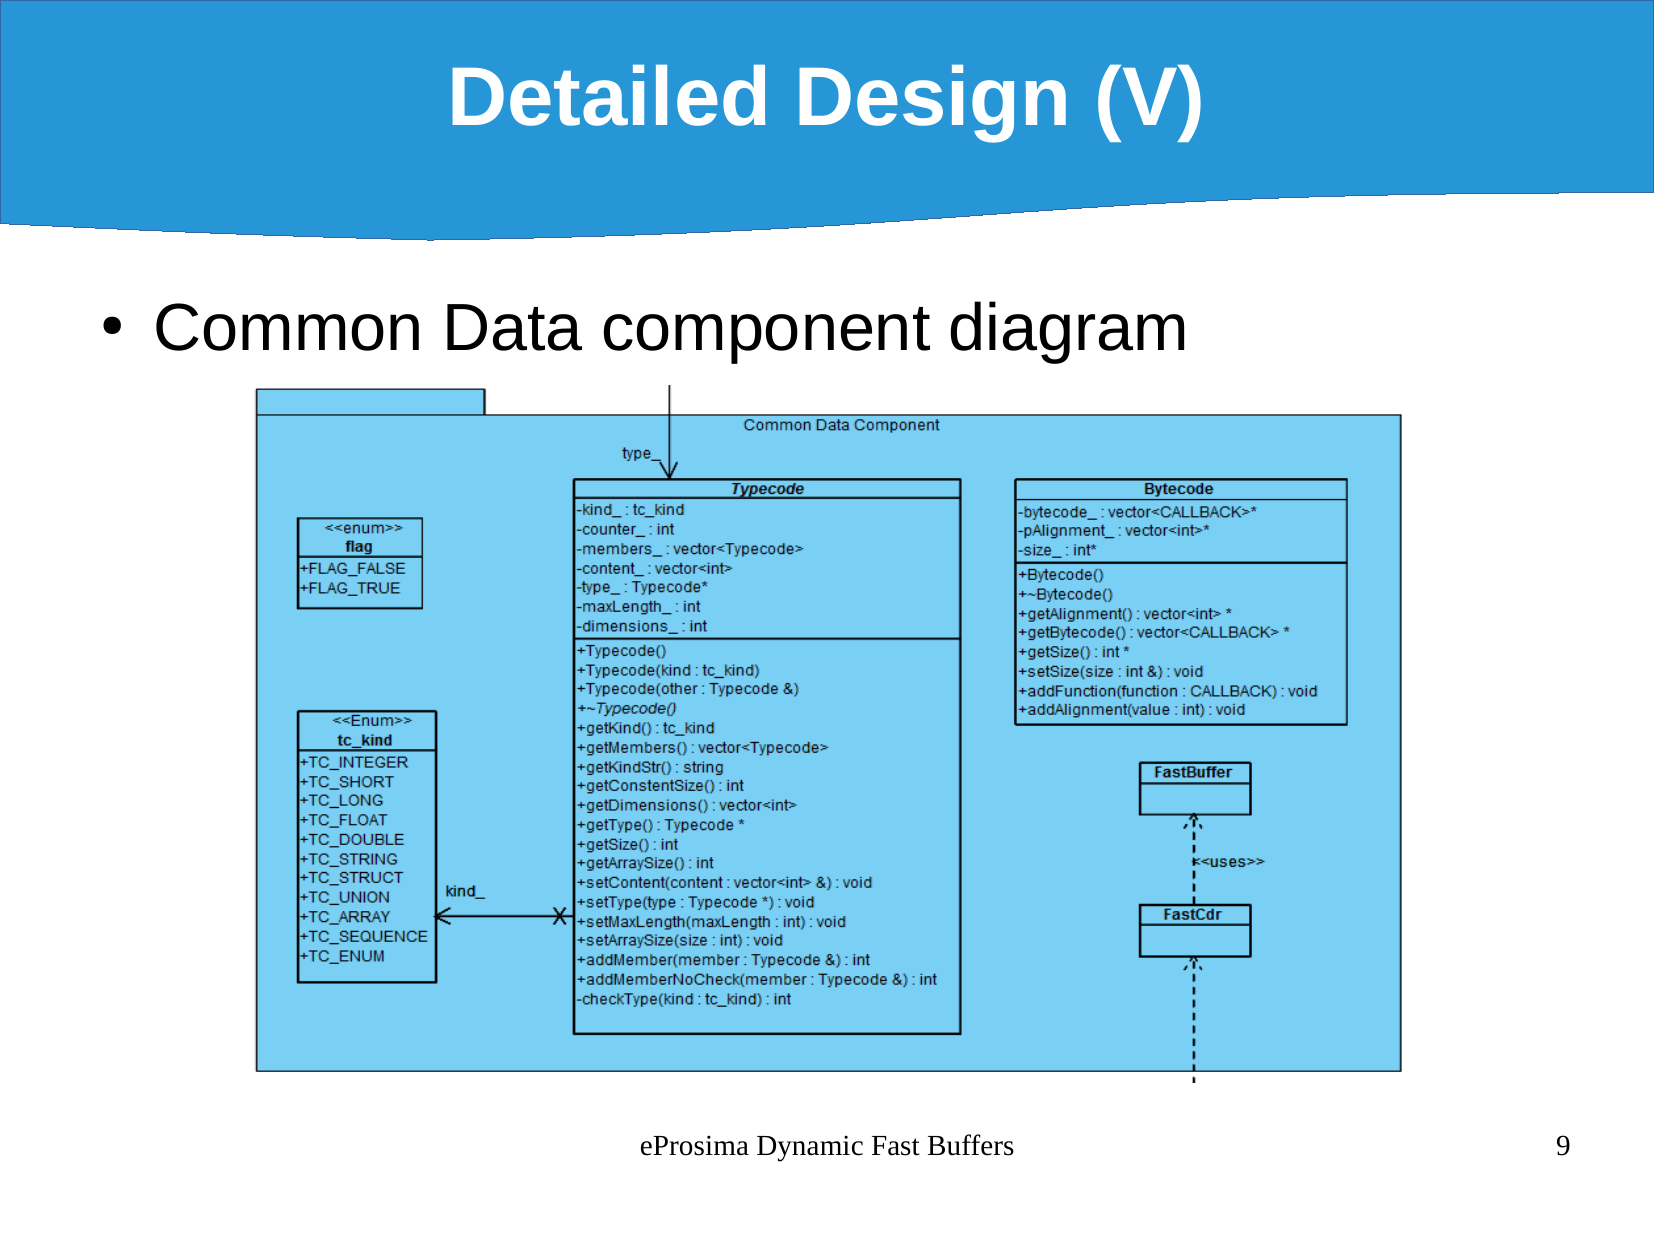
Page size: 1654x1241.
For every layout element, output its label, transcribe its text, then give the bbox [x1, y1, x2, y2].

picture [251, 385, 1407, 1083]
list Common Data component diagram [82, 290, 1571, 1010]
text_box Detailed Design (V) [0, 0, 1654, 241]
